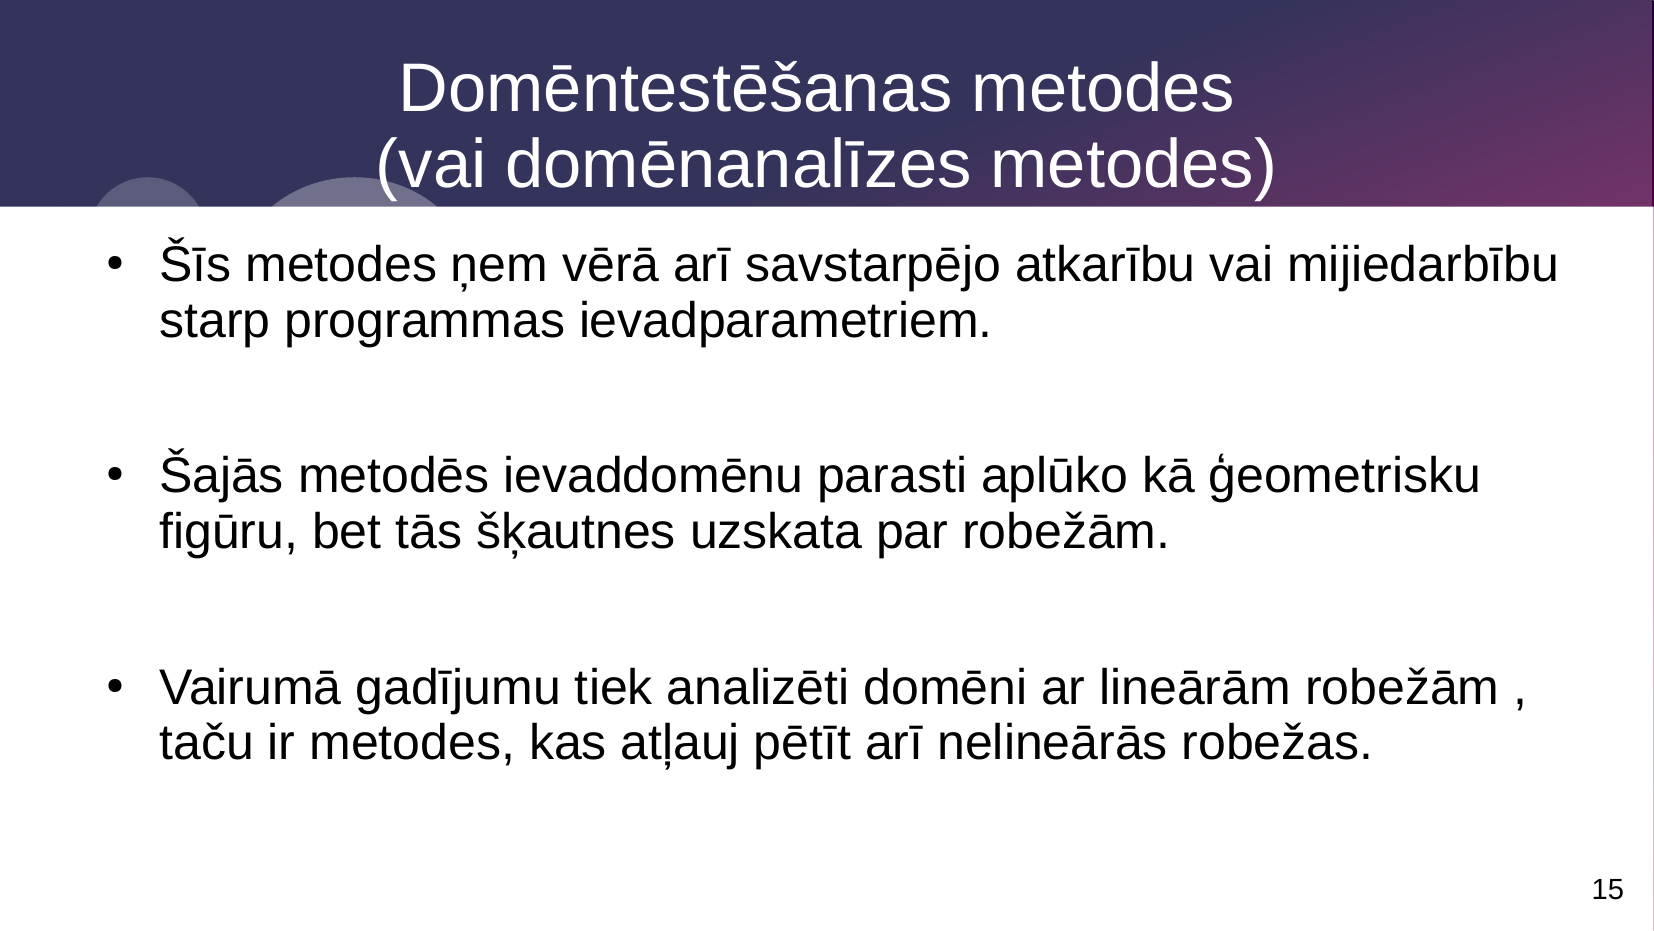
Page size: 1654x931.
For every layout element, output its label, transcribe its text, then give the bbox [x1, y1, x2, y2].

list Šīs metodes ņem vērā arī savstarpējo atkarību vai mijiedarbību starp programmas ievadparametriem. Šajās metodēs ievaddomēnu parasti aplūko kā ģeometrisku figūru, bet tās šķautnes uzskata par robežām. Vairumā gadījumu tiek analizēti domēni ar lineārām robežām , taču ir metodes, kas atļauj pētīt arī nelineārās robežas. [88, 236, 1565, 827]
title Domēntestēšanas metodes (vai domēnanalīzes metodes) [88, 44, 1565, 207]
